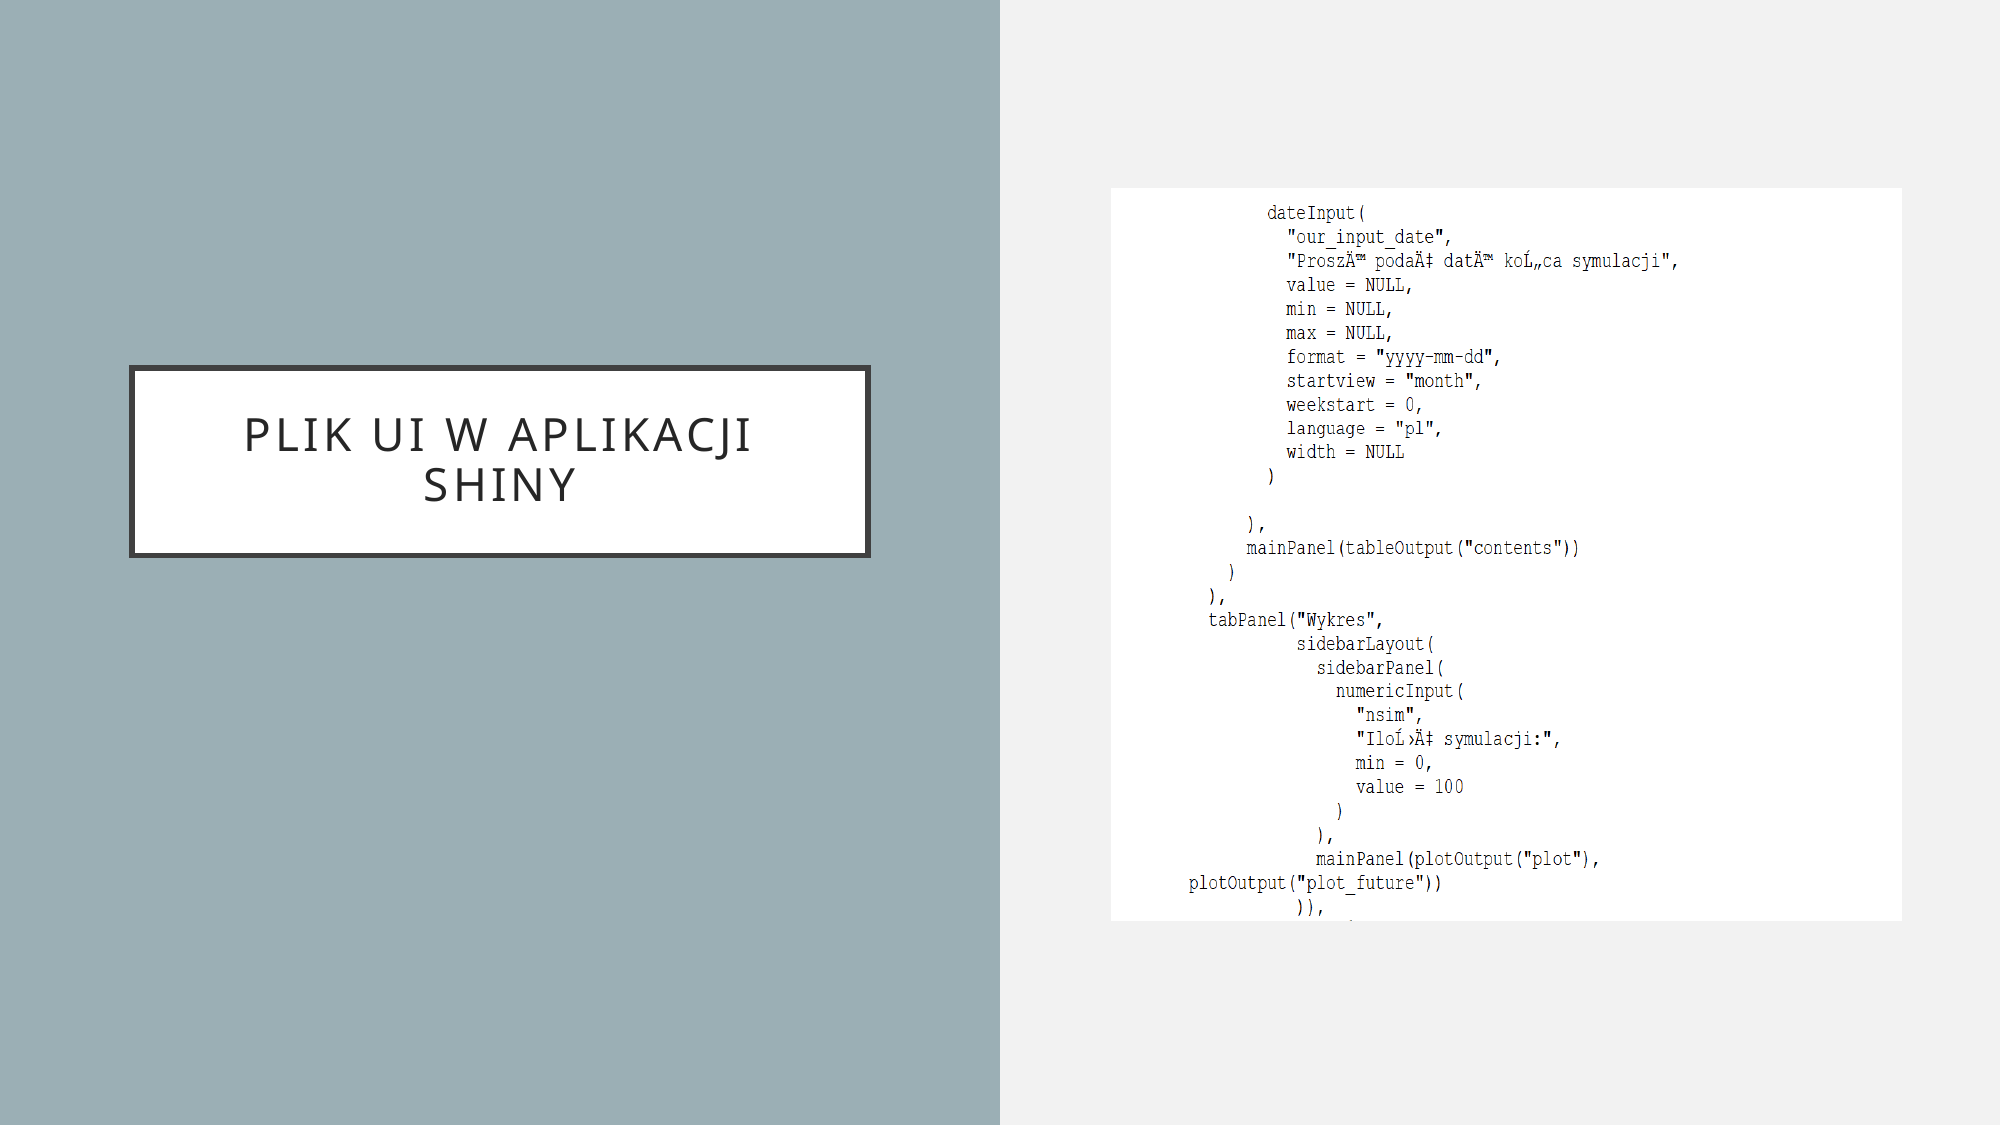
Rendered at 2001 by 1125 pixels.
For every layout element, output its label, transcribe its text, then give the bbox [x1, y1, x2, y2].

title Plik ui w aplikacji shiny [131, 368, 868, 556]
picture [1111, 188, 1902, 921]
